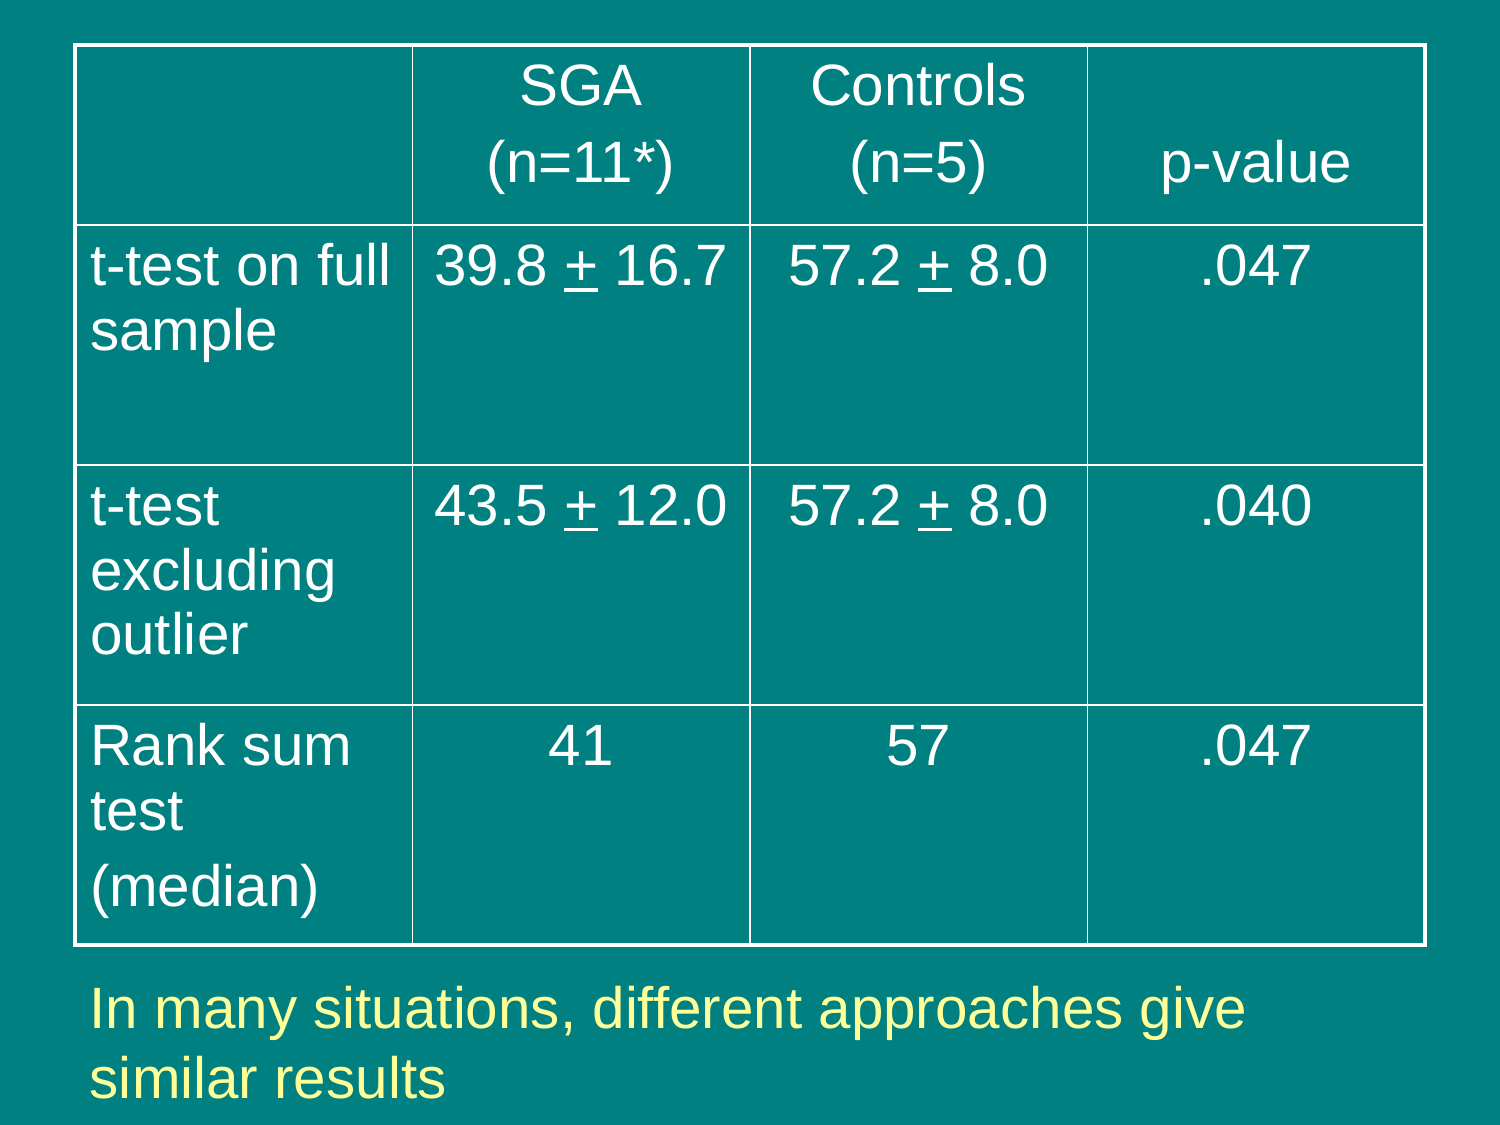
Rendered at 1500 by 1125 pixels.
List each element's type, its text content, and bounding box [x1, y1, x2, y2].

table_cell 57.2 + 8.0 [751, 226, 1087, 464]
table_cell 57 [751, 706, 1087, 943]
table_cell 39.8 + 16.7 [413, 226, 749, 464]
table_cell t-test excluding outlier [77, 466, 412, 704]
table_header SGA (n=11*) [413, 47, 749, 224]
table_header p-value [1088, 47, 1423, 224]
table_cell 43.5 + 12.0 [413, 466, 749, 704]
table_header [77, 47, 412, 224]
table_cell 57.2 + 8.0 [751, 466, 1087, 704]
table_cell .040 [1088, 466, 1423, 704]
table_cell 41 [413, 706, 749, 943]
table_header Controls (n=5) [751, 47, 1087, 224]
table_cell .047 [1088, 226, 1423, 464]
table_cell t-test on full sample [77, 226, 412, 464]
table_cell Rank sum test (median) [77, 706, 412, 943]
table_cell .047 [1088, 706, 1423, 943]
text_box In many situations, different approaches give similar results [74, 962, 1425, 1118]
